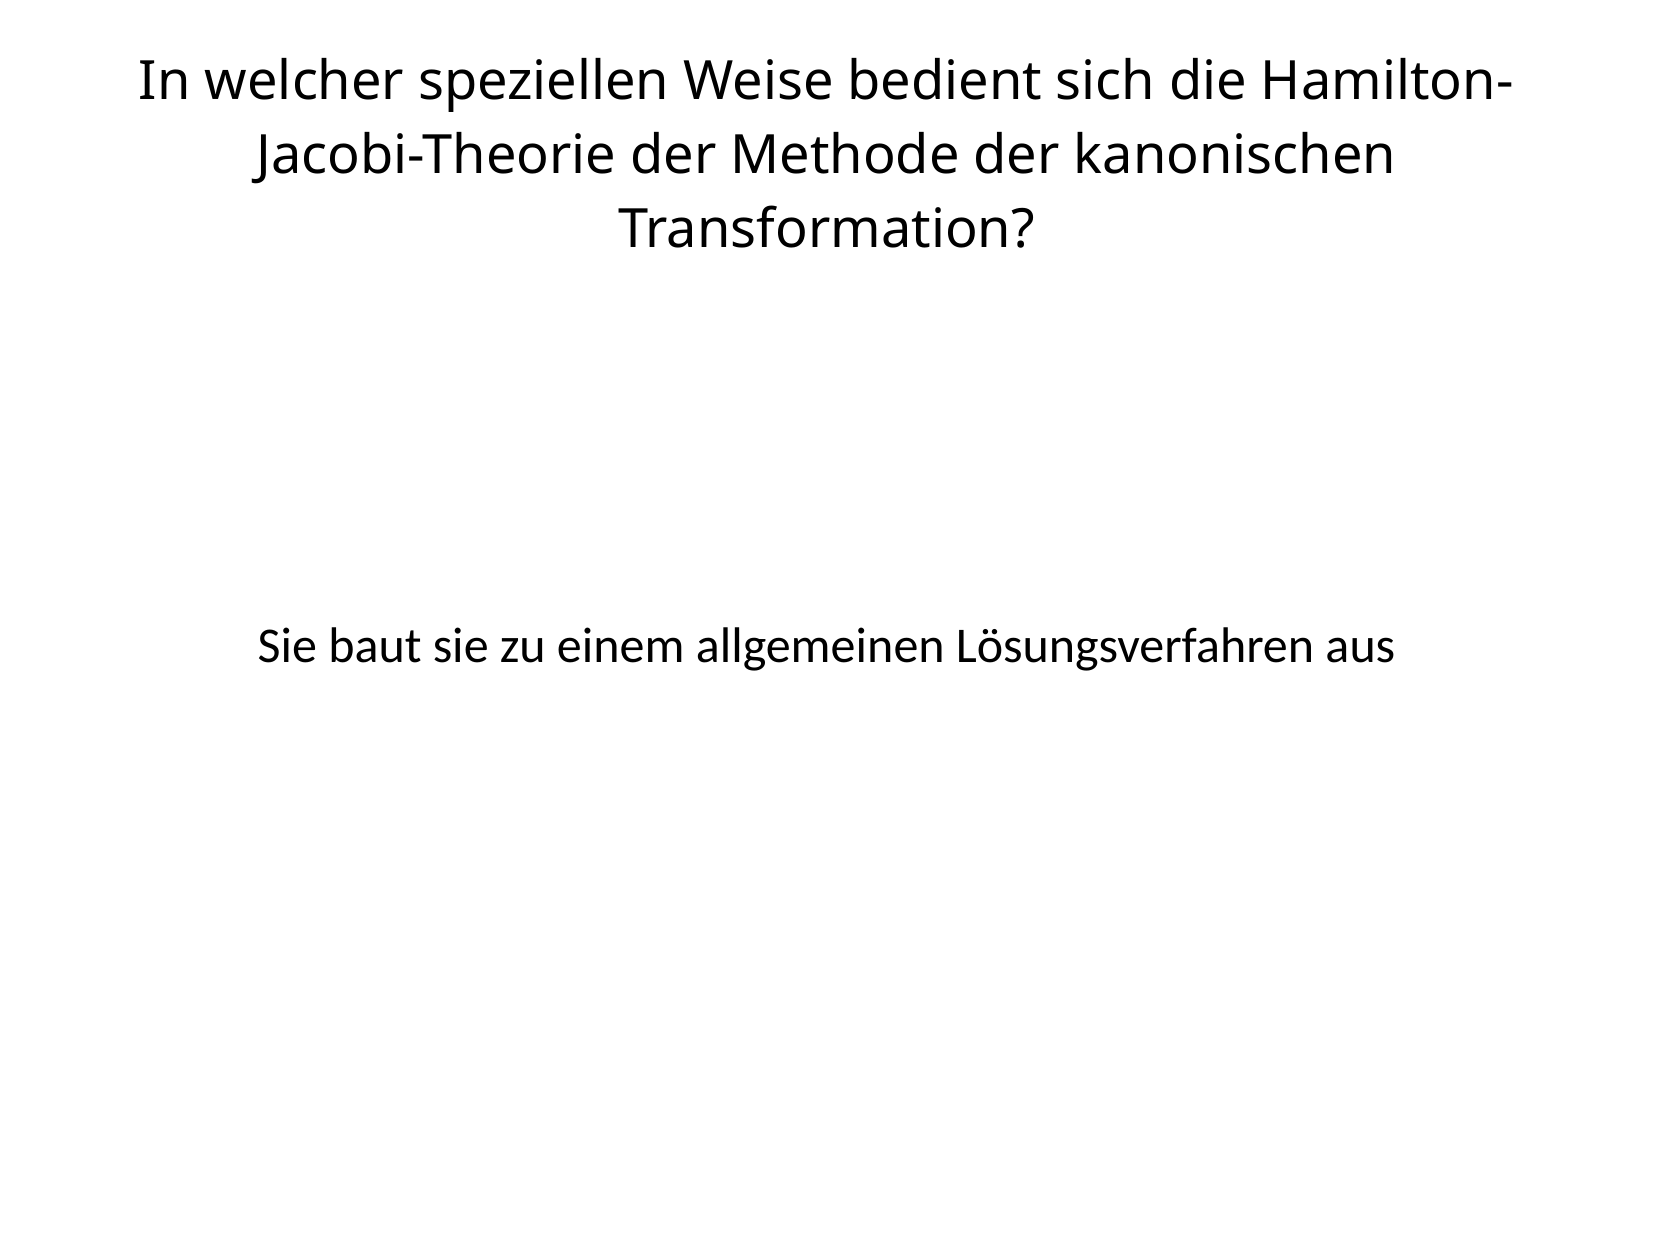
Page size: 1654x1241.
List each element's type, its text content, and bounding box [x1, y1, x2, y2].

subtitle Sie baut sie zu einem allgemeinen Lösungsverfahren aus [82, 290, 1571, 1010]
title In welcher speziellen Weise bedient sich die Hamilton-Jacobi-Theorie der Methode der kanonischen Transformation? [82, 49, 1571, 257]
